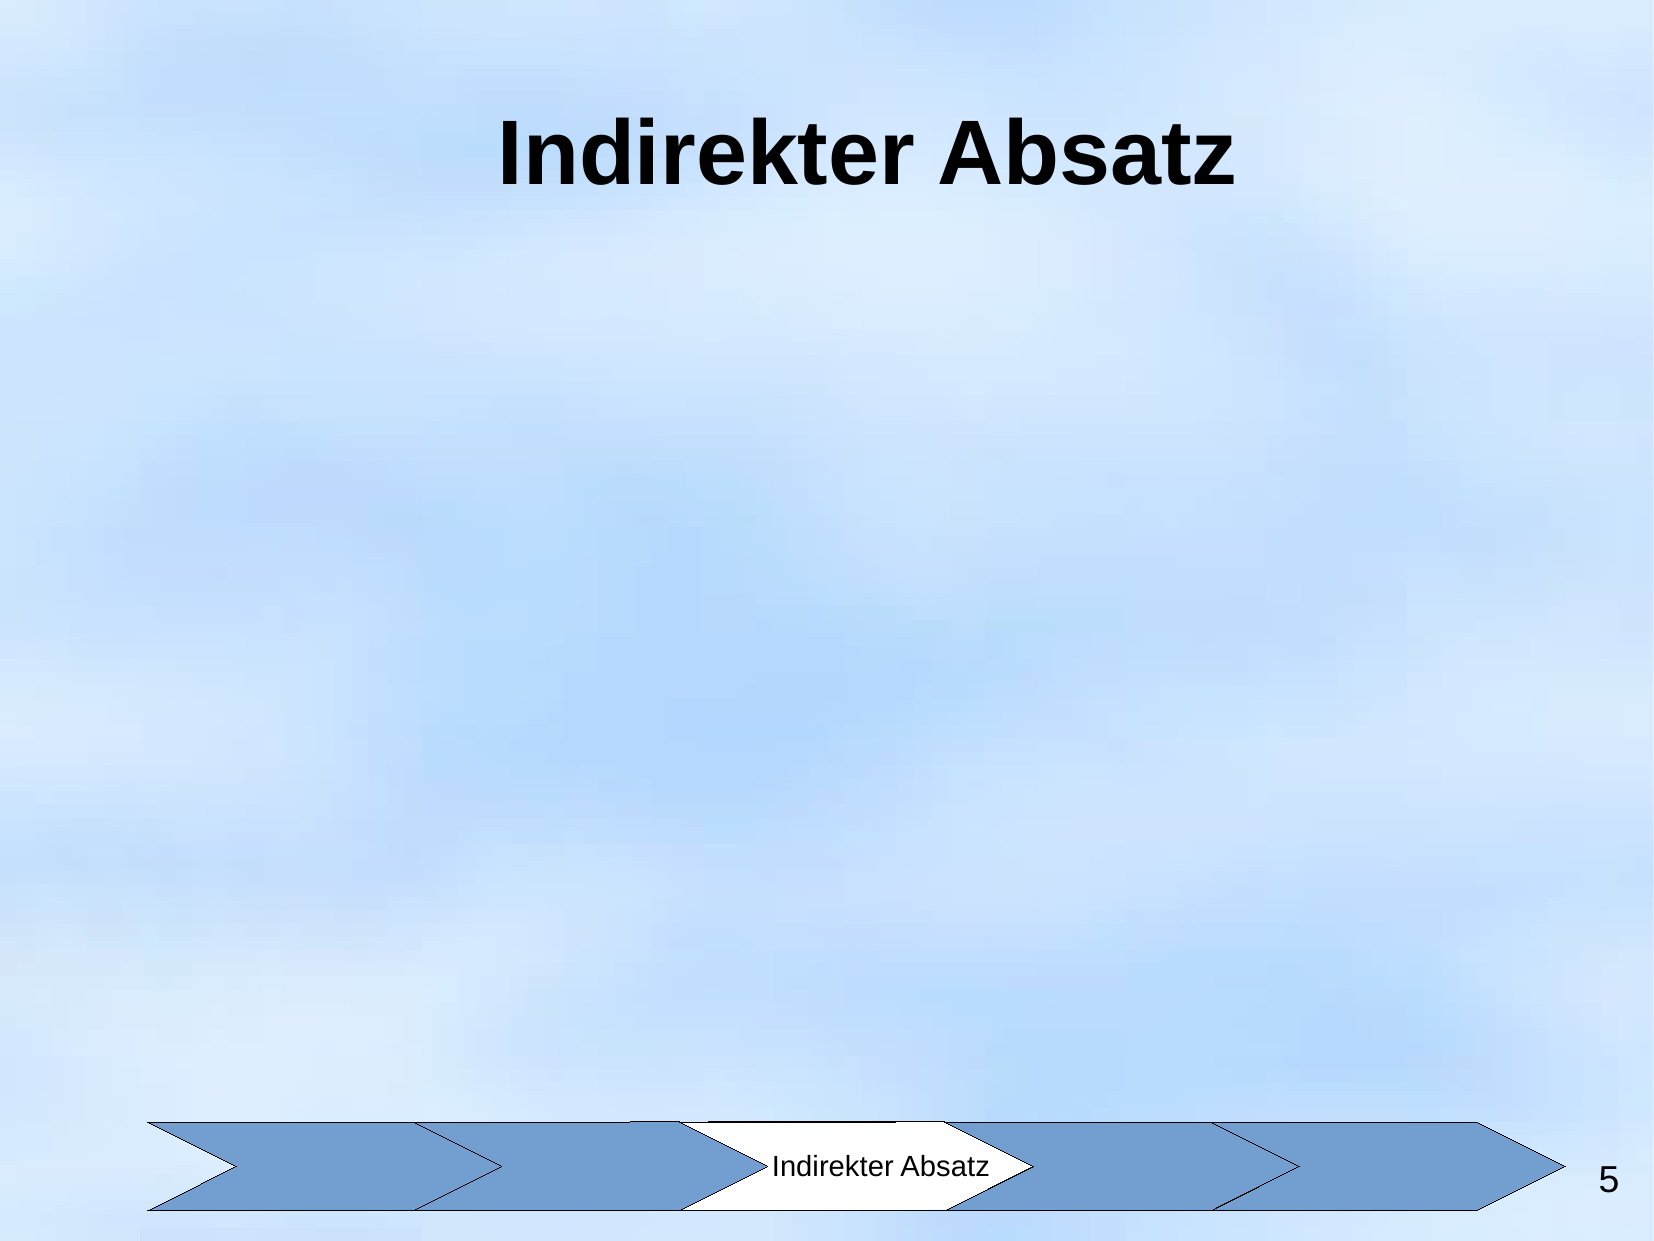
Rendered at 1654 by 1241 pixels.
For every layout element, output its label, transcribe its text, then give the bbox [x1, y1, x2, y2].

text_box <Foliennummer> [1583, 1151, 1654, 1209]
title Indirekter Absatz [124, 49, 1613, 257]
text_box [147, 1121, 768, 1211]
picture [0, 0, 1654, 1241]
text_box [944, 1122, 1566, 1211]
text_box Indirekter Absatz [681, 1121, 1032, 1211]
